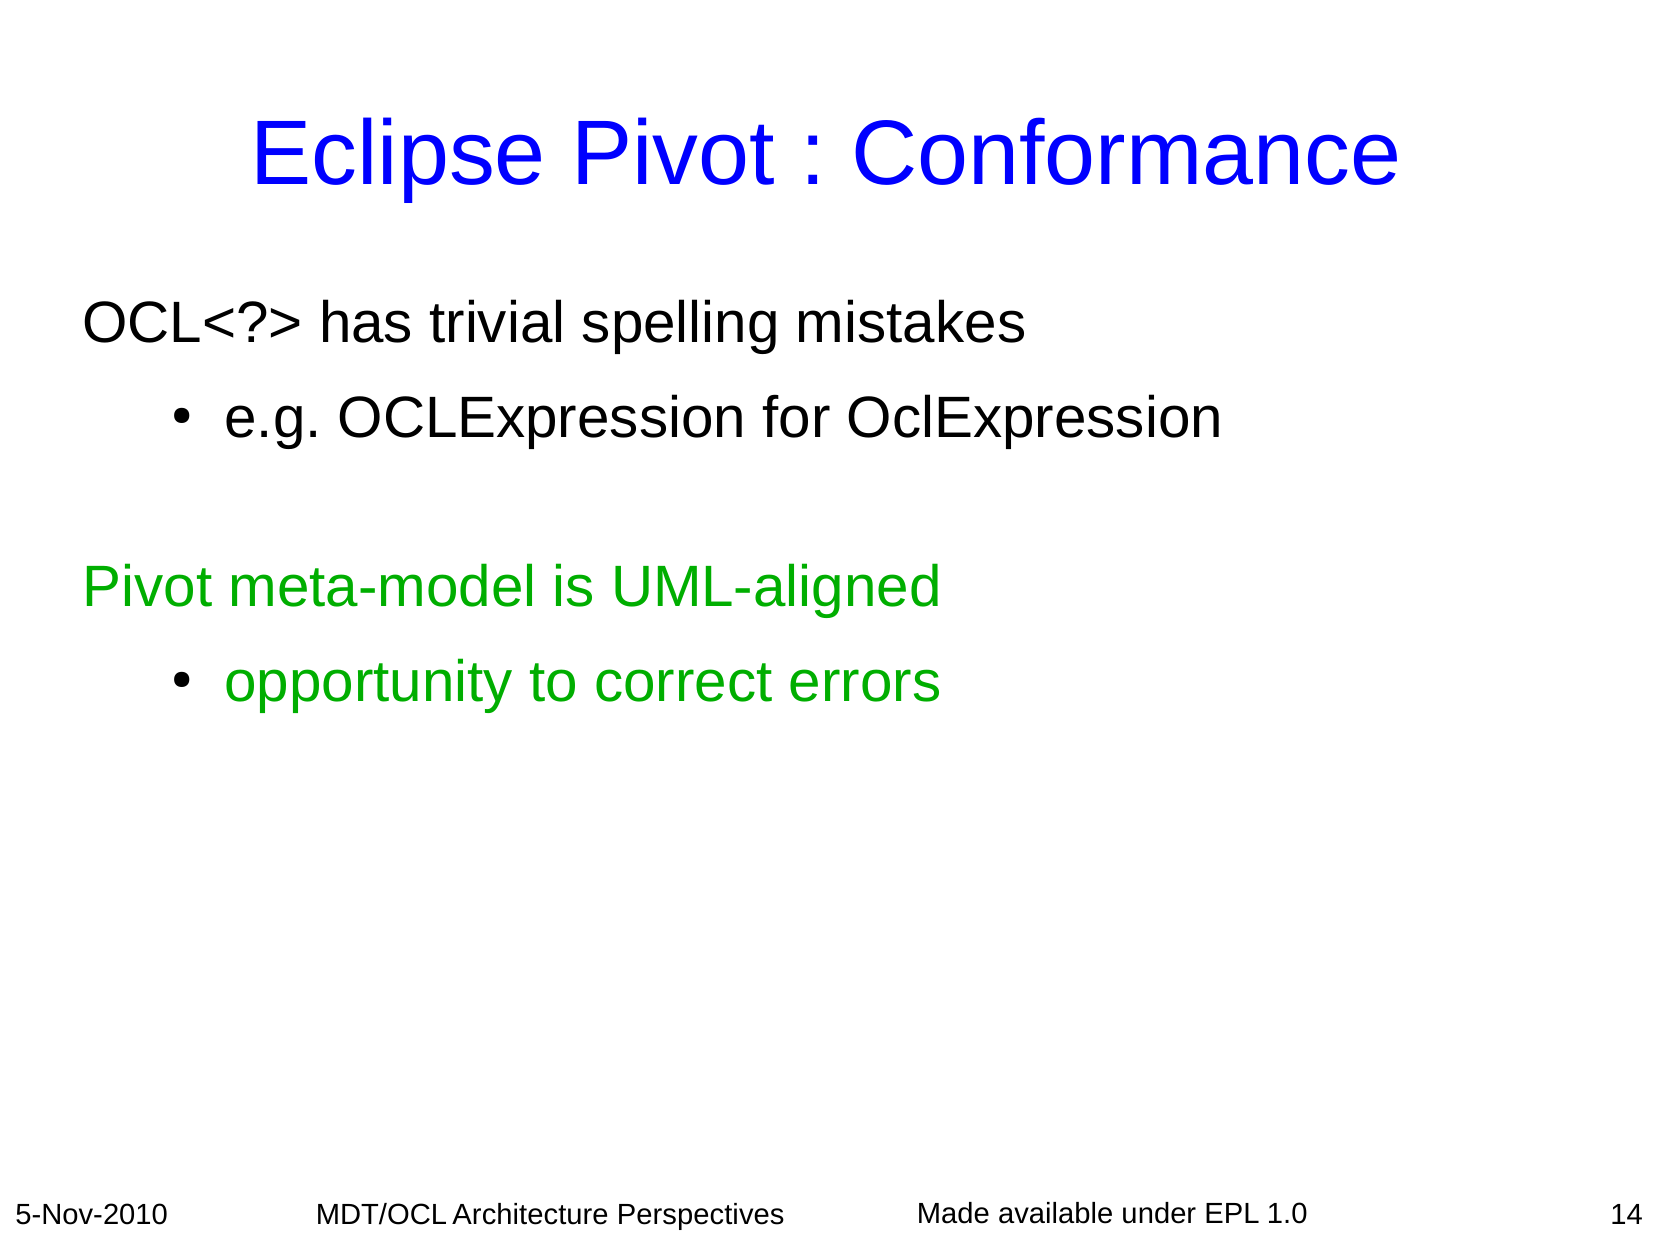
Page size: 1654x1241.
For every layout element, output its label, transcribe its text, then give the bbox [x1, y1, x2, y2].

title Eclipse Pivot : Conformance [82, 49, 1571, 257]
list OCL<?> has trivial spelling mistakes e.g. OCLExpression for OclExpression Pivot meta-model is UML-aligned opportunity to correct errors [82, 290, 1571, 1109]
